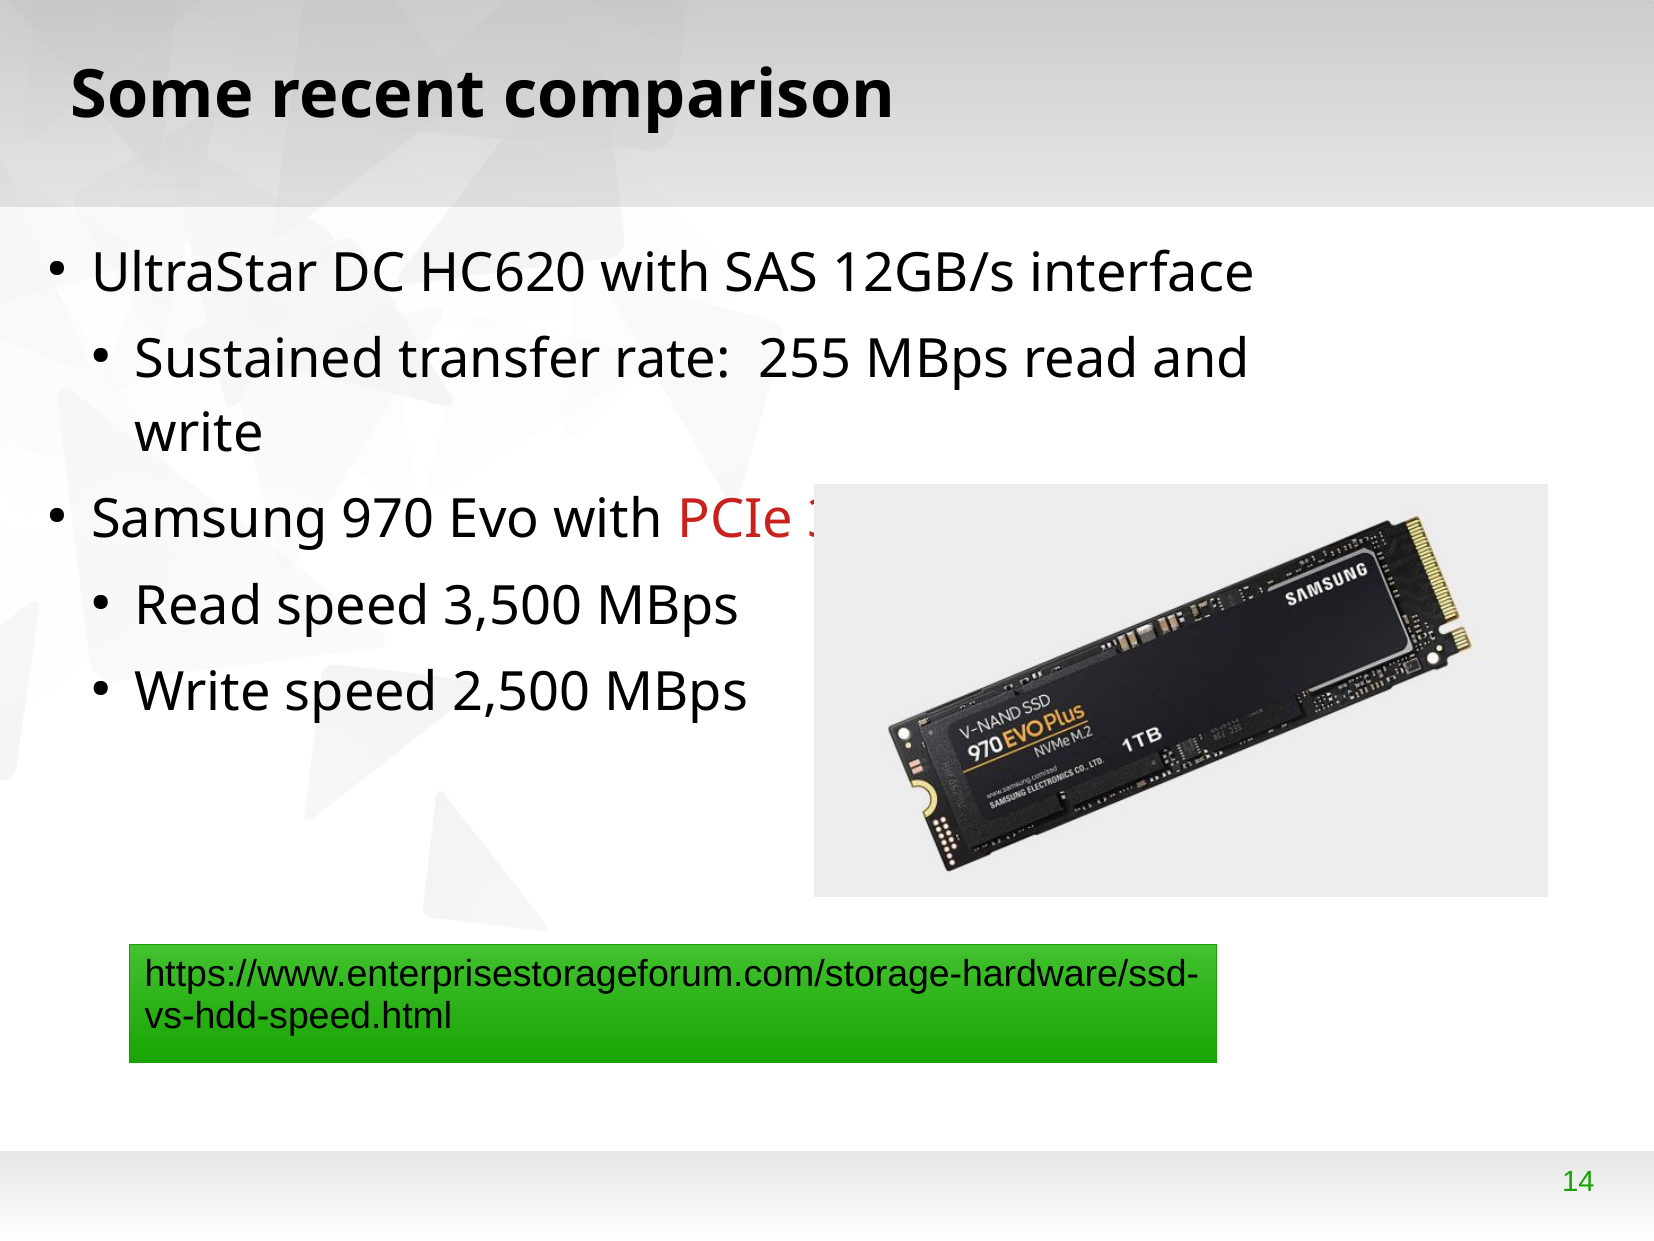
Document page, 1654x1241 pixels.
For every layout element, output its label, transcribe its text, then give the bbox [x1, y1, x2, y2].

picture [238, 615, 252, 621]
picture [405, 615, 419, 621]
picture [312, 615, 326, 621]
picture [655, 615, 672, 620]
picture [690, 615, 704, 621]
picture [0, 0, 783, 931]
title Some recent comparison [70, 17, 1607, 166]
picture [814, 484, 1548, 897]
picture [560, 615, 573, 620]
picture [529, 615, 542, 620]
list UltraStar DC HC620 with SAS 12GB/s interface Sustained transfer rate: 255 MBps read and write Samsung 970 Evo with PCIe 3 interface Read speed 3,500 MBps Write speed 2,500 MBps [47, 233, 1288, 615]
text_box https://www.enterprisestorageforum.com/storage-hardware/ssd-vs-hdd-speed.html [129, 944, 1217, 1063]
picture [205, 615, 219, 621]
